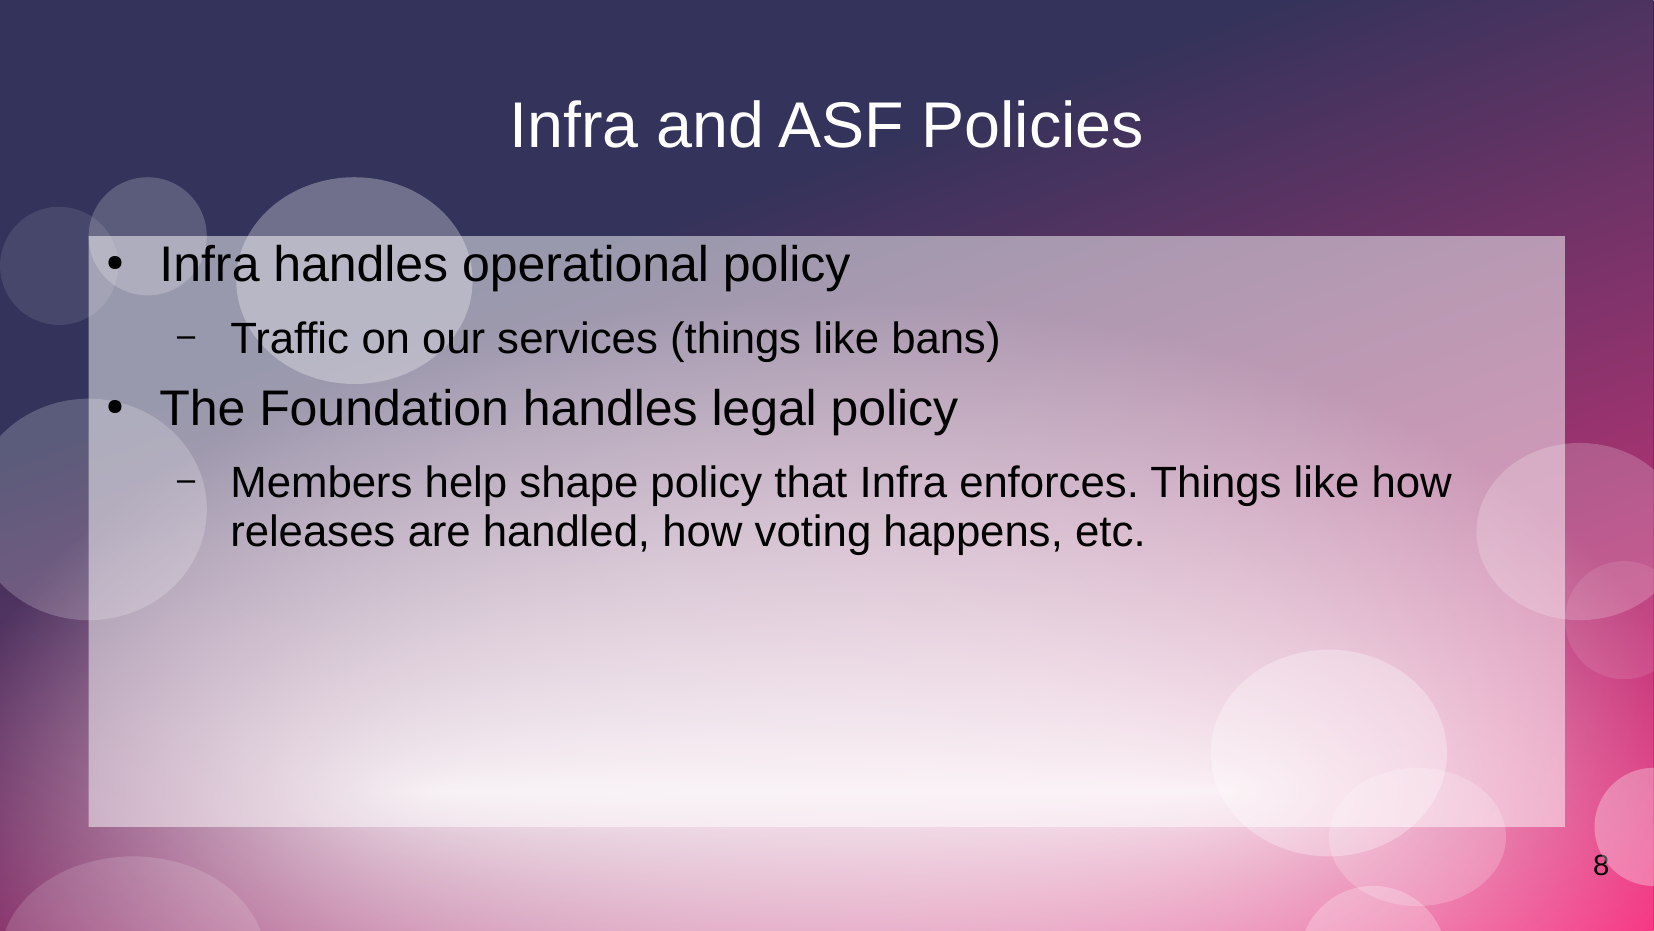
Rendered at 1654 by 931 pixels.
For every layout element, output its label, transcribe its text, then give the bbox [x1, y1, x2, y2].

list Infra handles operational policy Traffic on our services (things like bans) The Foundation handles legal policy Members help shape policy that Infra enforces. Things like how releases are handled, how voting happens, etc. [88, 236, 1565, 827]
title Infra and ASF Policies [88, 44, 1565, 207]
